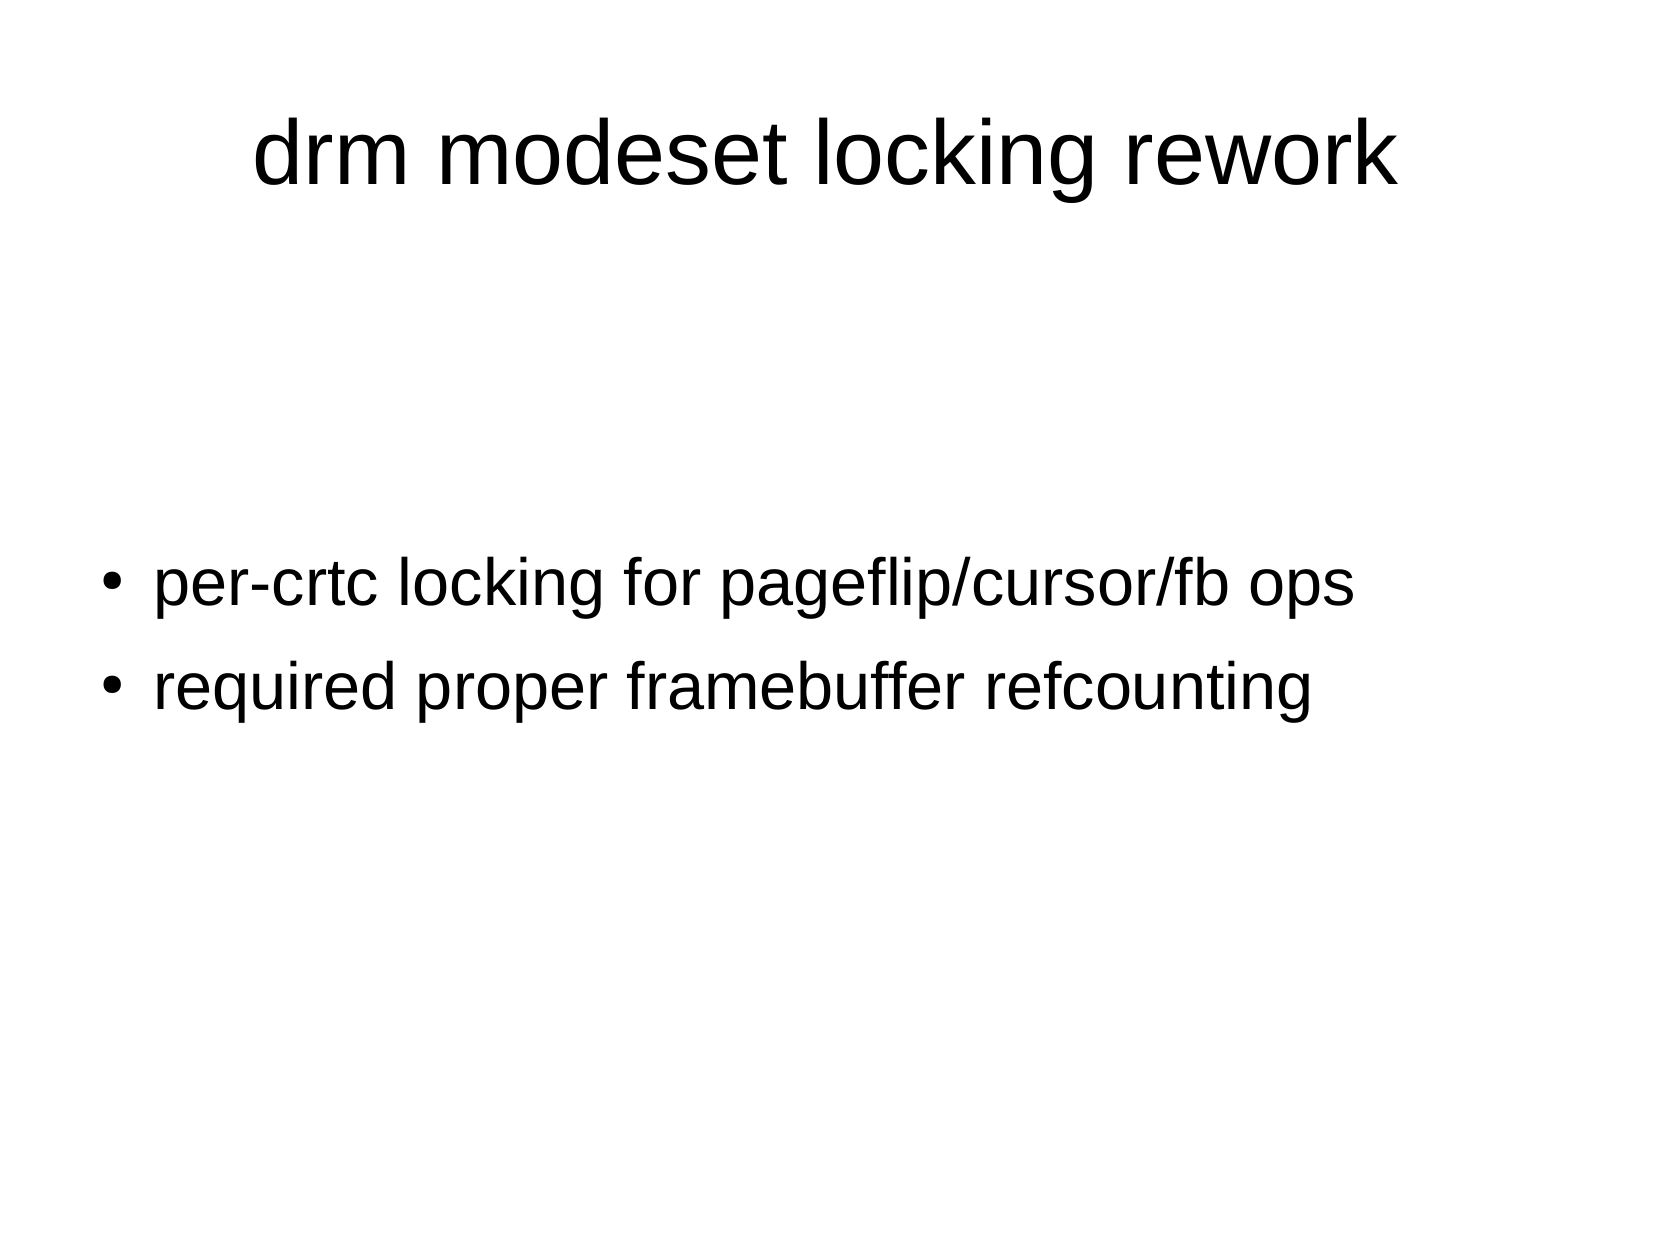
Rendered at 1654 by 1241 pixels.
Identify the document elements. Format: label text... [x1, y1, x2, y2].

list per-crtc locking for pageflip/cursor/fb ops required proper framebuffer refcounting [82, 544, 1571, 1087]
title drm modeset locking rework [82, 49, 1571, 257]
